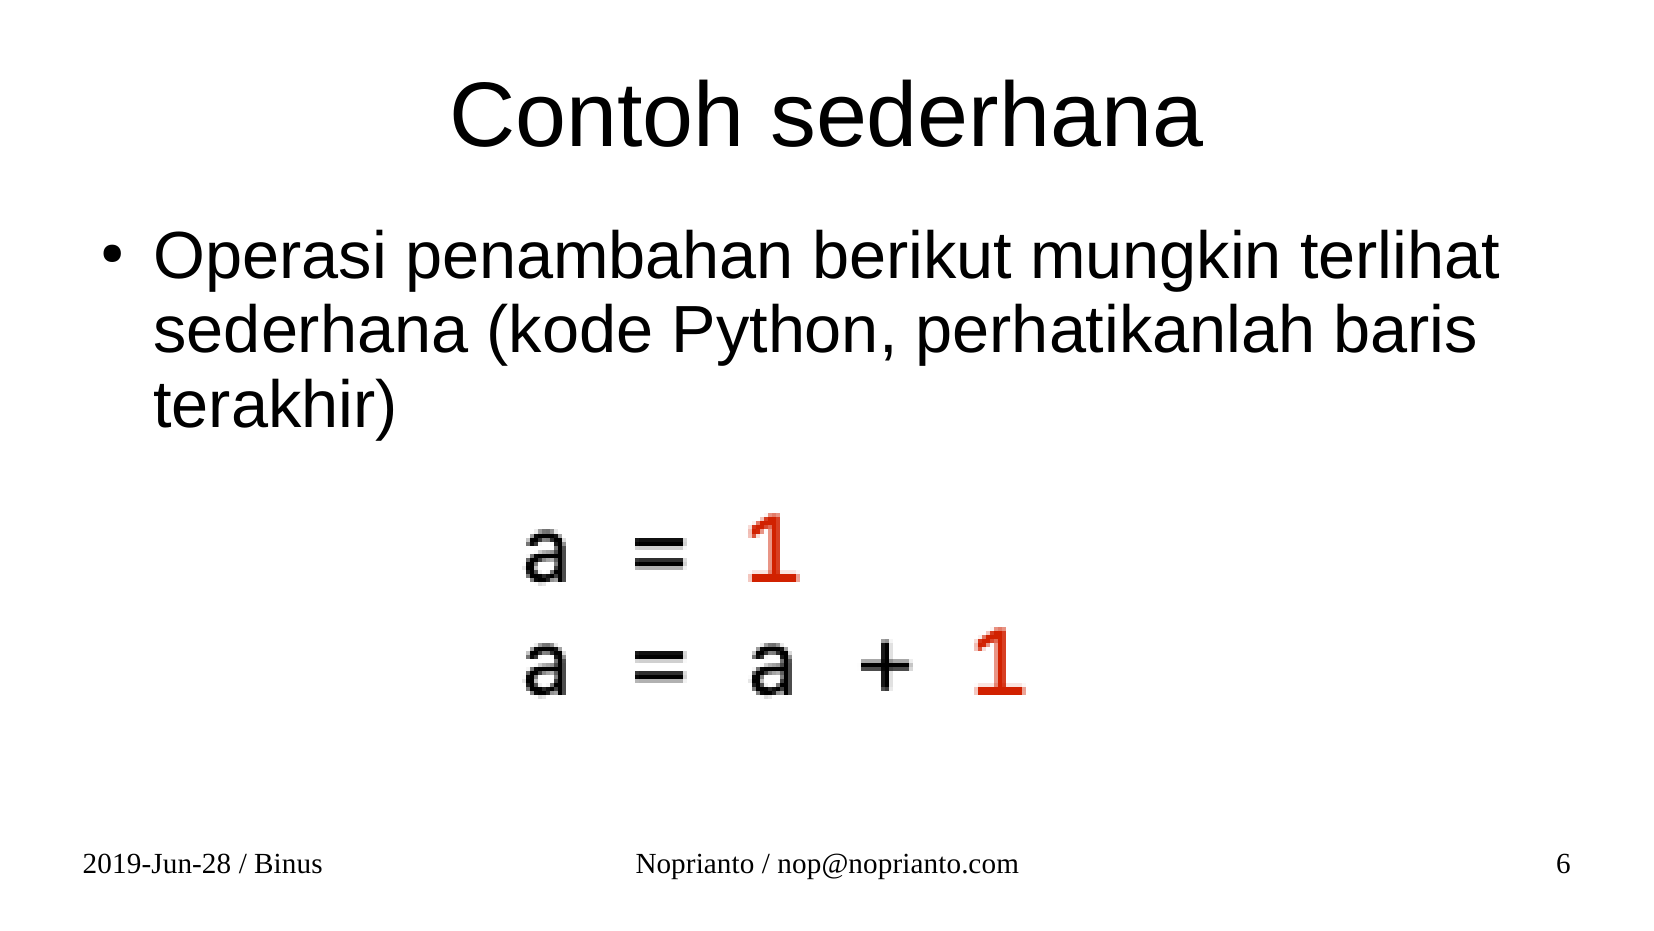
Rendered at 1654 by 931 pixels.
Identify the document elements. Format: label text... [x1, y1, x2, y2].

list Operasi penambahan berikut mungkin terlihat sederhana (kode Python, perhatikanlah baris terakhir) [82, 217, 1571, 758]
title Contoh sederhana [82, 37, 1571, 193]
picture [510, 449, 1087, 785]
